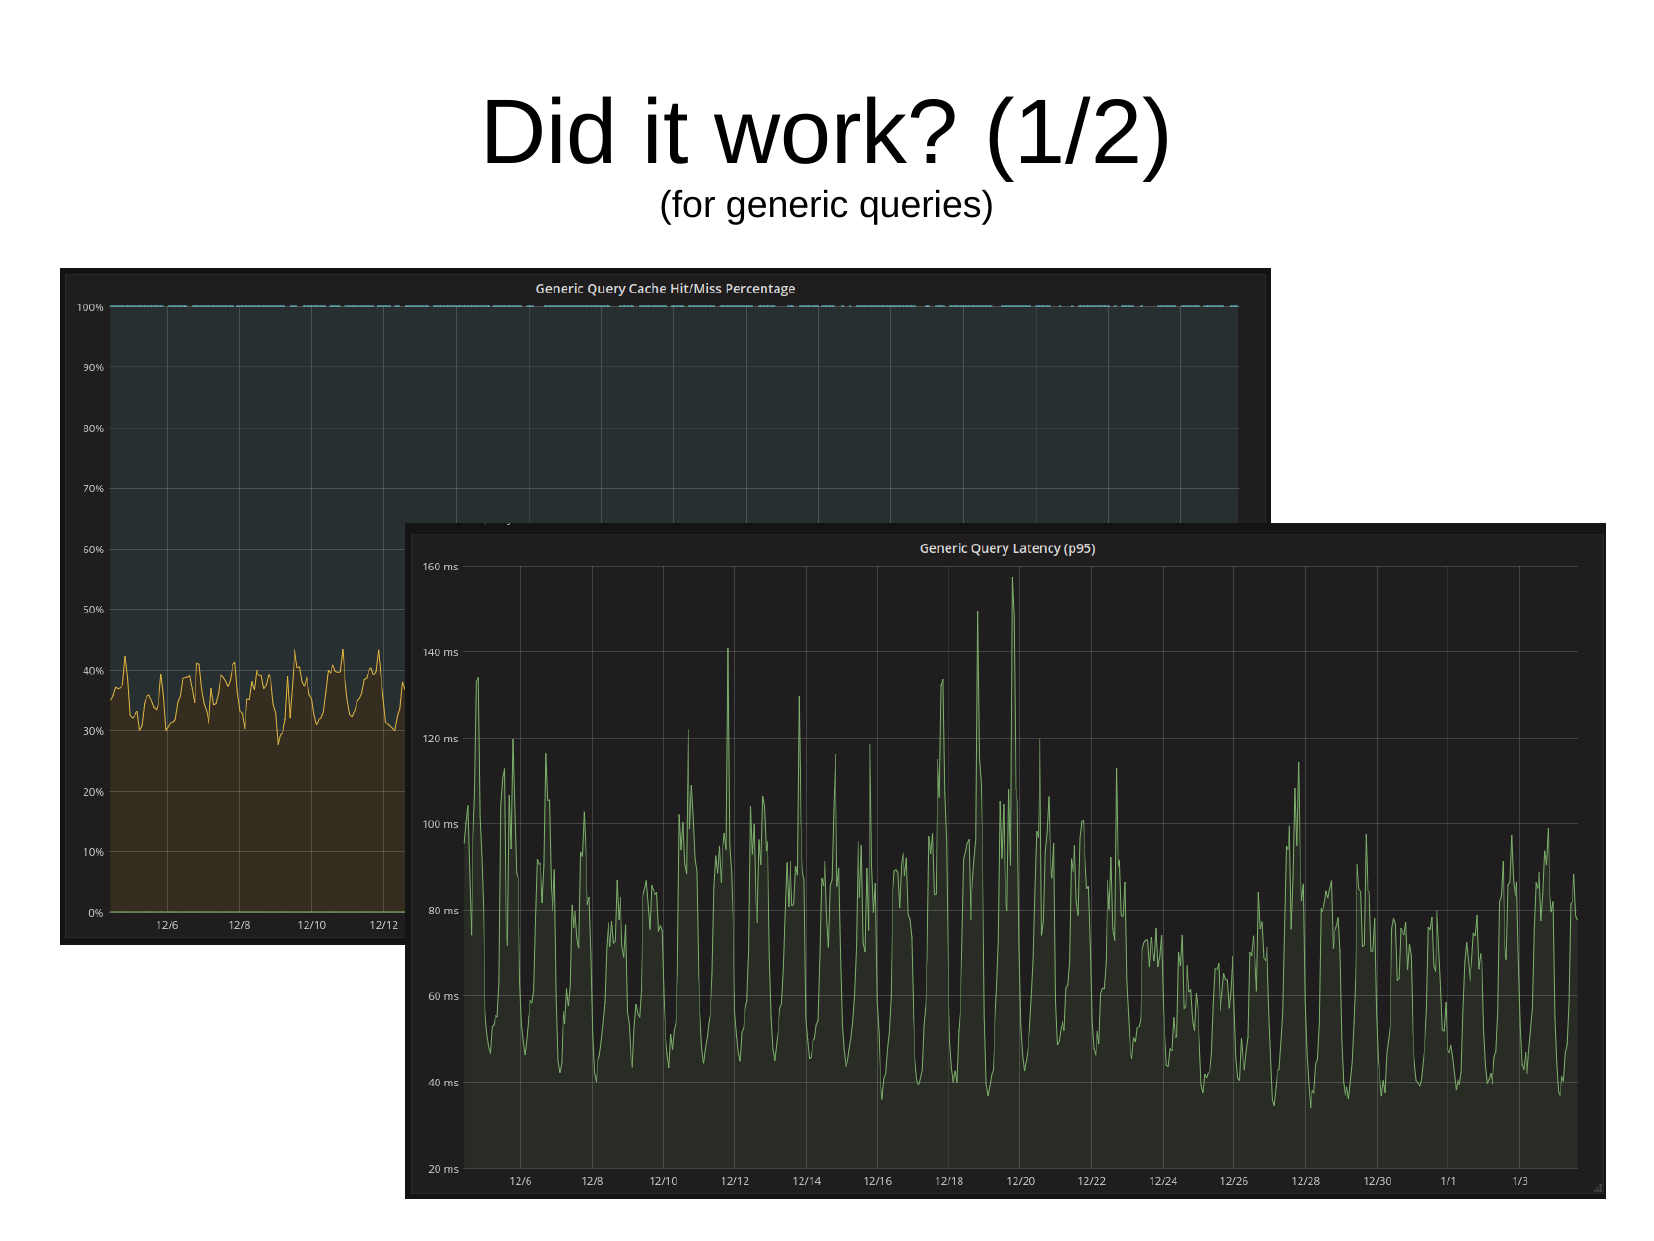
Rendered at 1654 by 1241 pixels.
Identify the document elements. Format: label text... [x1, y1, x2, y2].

picture [60, 268, 1606, 1199]
title Did it work? (1/2) (for generic queries) [82, 49, 1571, 257]
